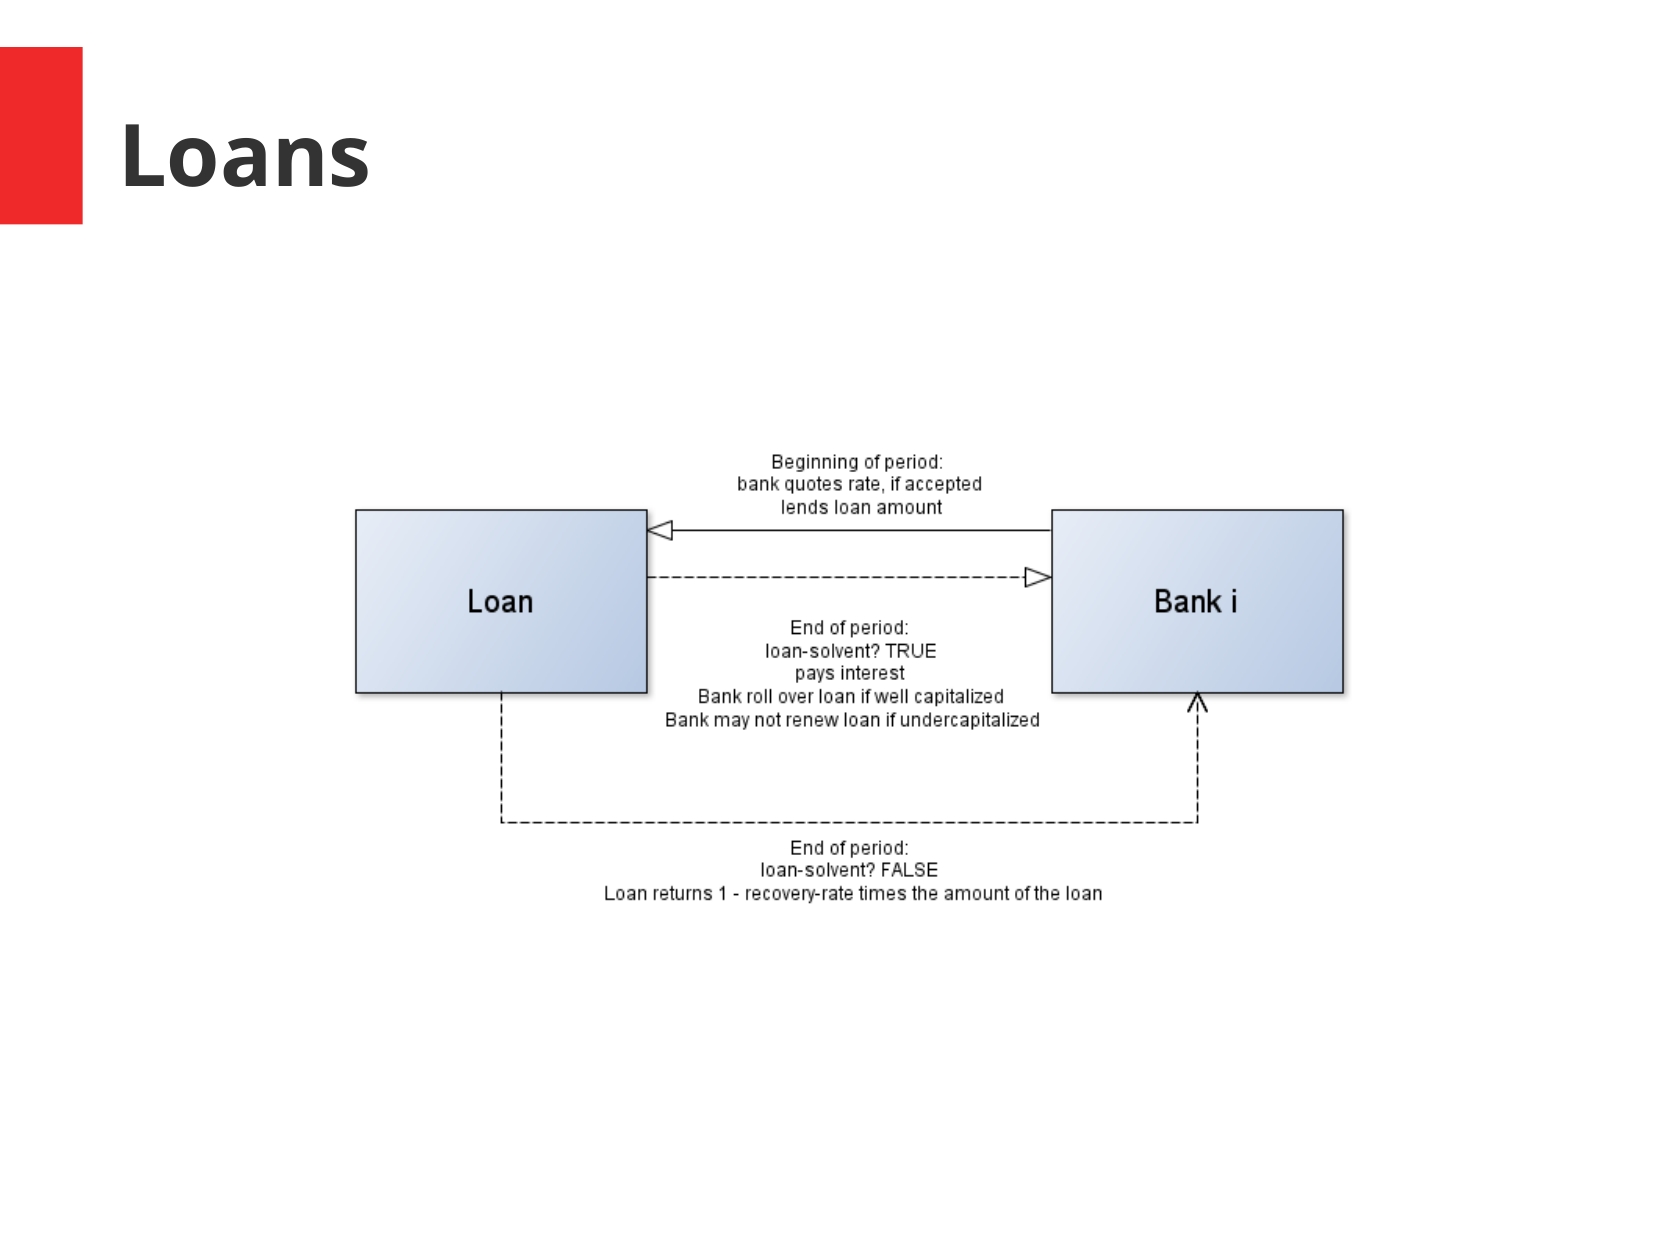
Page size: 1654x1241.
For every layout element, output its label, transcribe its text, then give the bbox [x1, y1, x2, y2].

title Loans [118, 49, 1571, 257]
picture [332, 422, 1366, 931]
